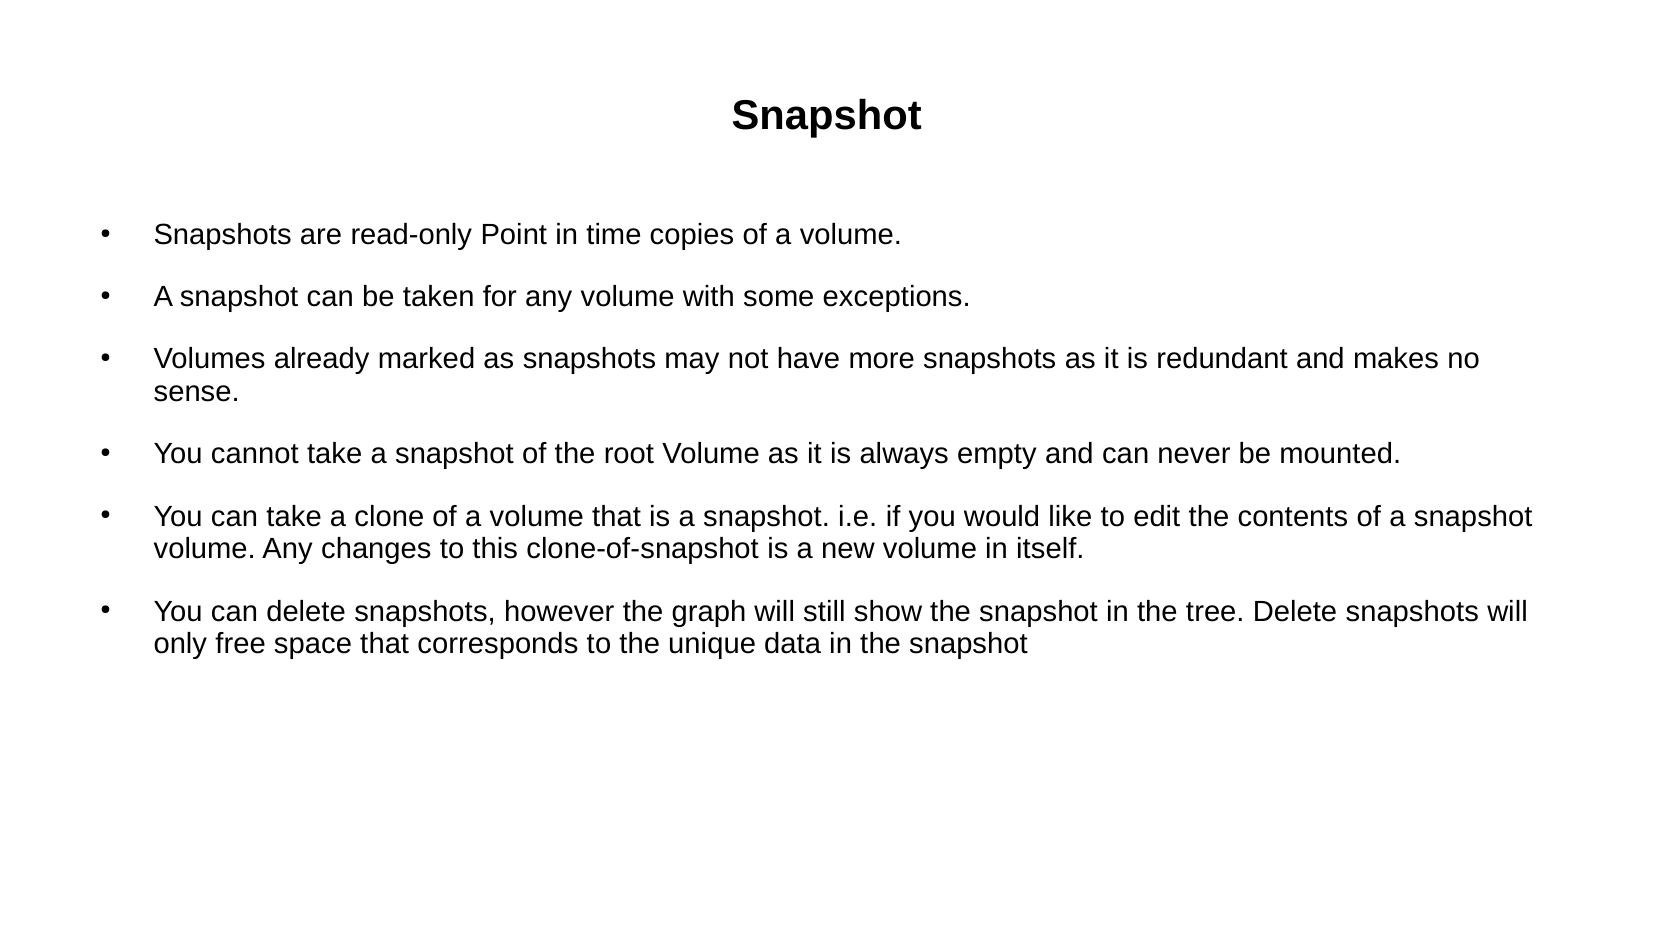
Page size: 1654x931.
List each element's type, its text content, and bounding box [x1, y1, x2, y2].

title Snapshot [82, 37, 1571, 193]
list Snapshots are read-only Point in time copies of a volume. A snapshot can be taken for any volume with some exceptions. Volumes already marked as snapshots may not have more snapshots as it is redundant and makes no sense. You cannot take a snapshot of the root Volume as it is always empty and can never be mounted. You can take a clone of a volume that is a snapshot. i.e. if you would like to edit the contents of a snapshot volume. Any changes to this clone-of-snapshot is a new volume in itself. You can delete snapshots, however the graph will still show the snapshot in the tree. Delete snapshots will only free space that corresponds to the unique data in the snapshot [82, 217, 1571, 758]
